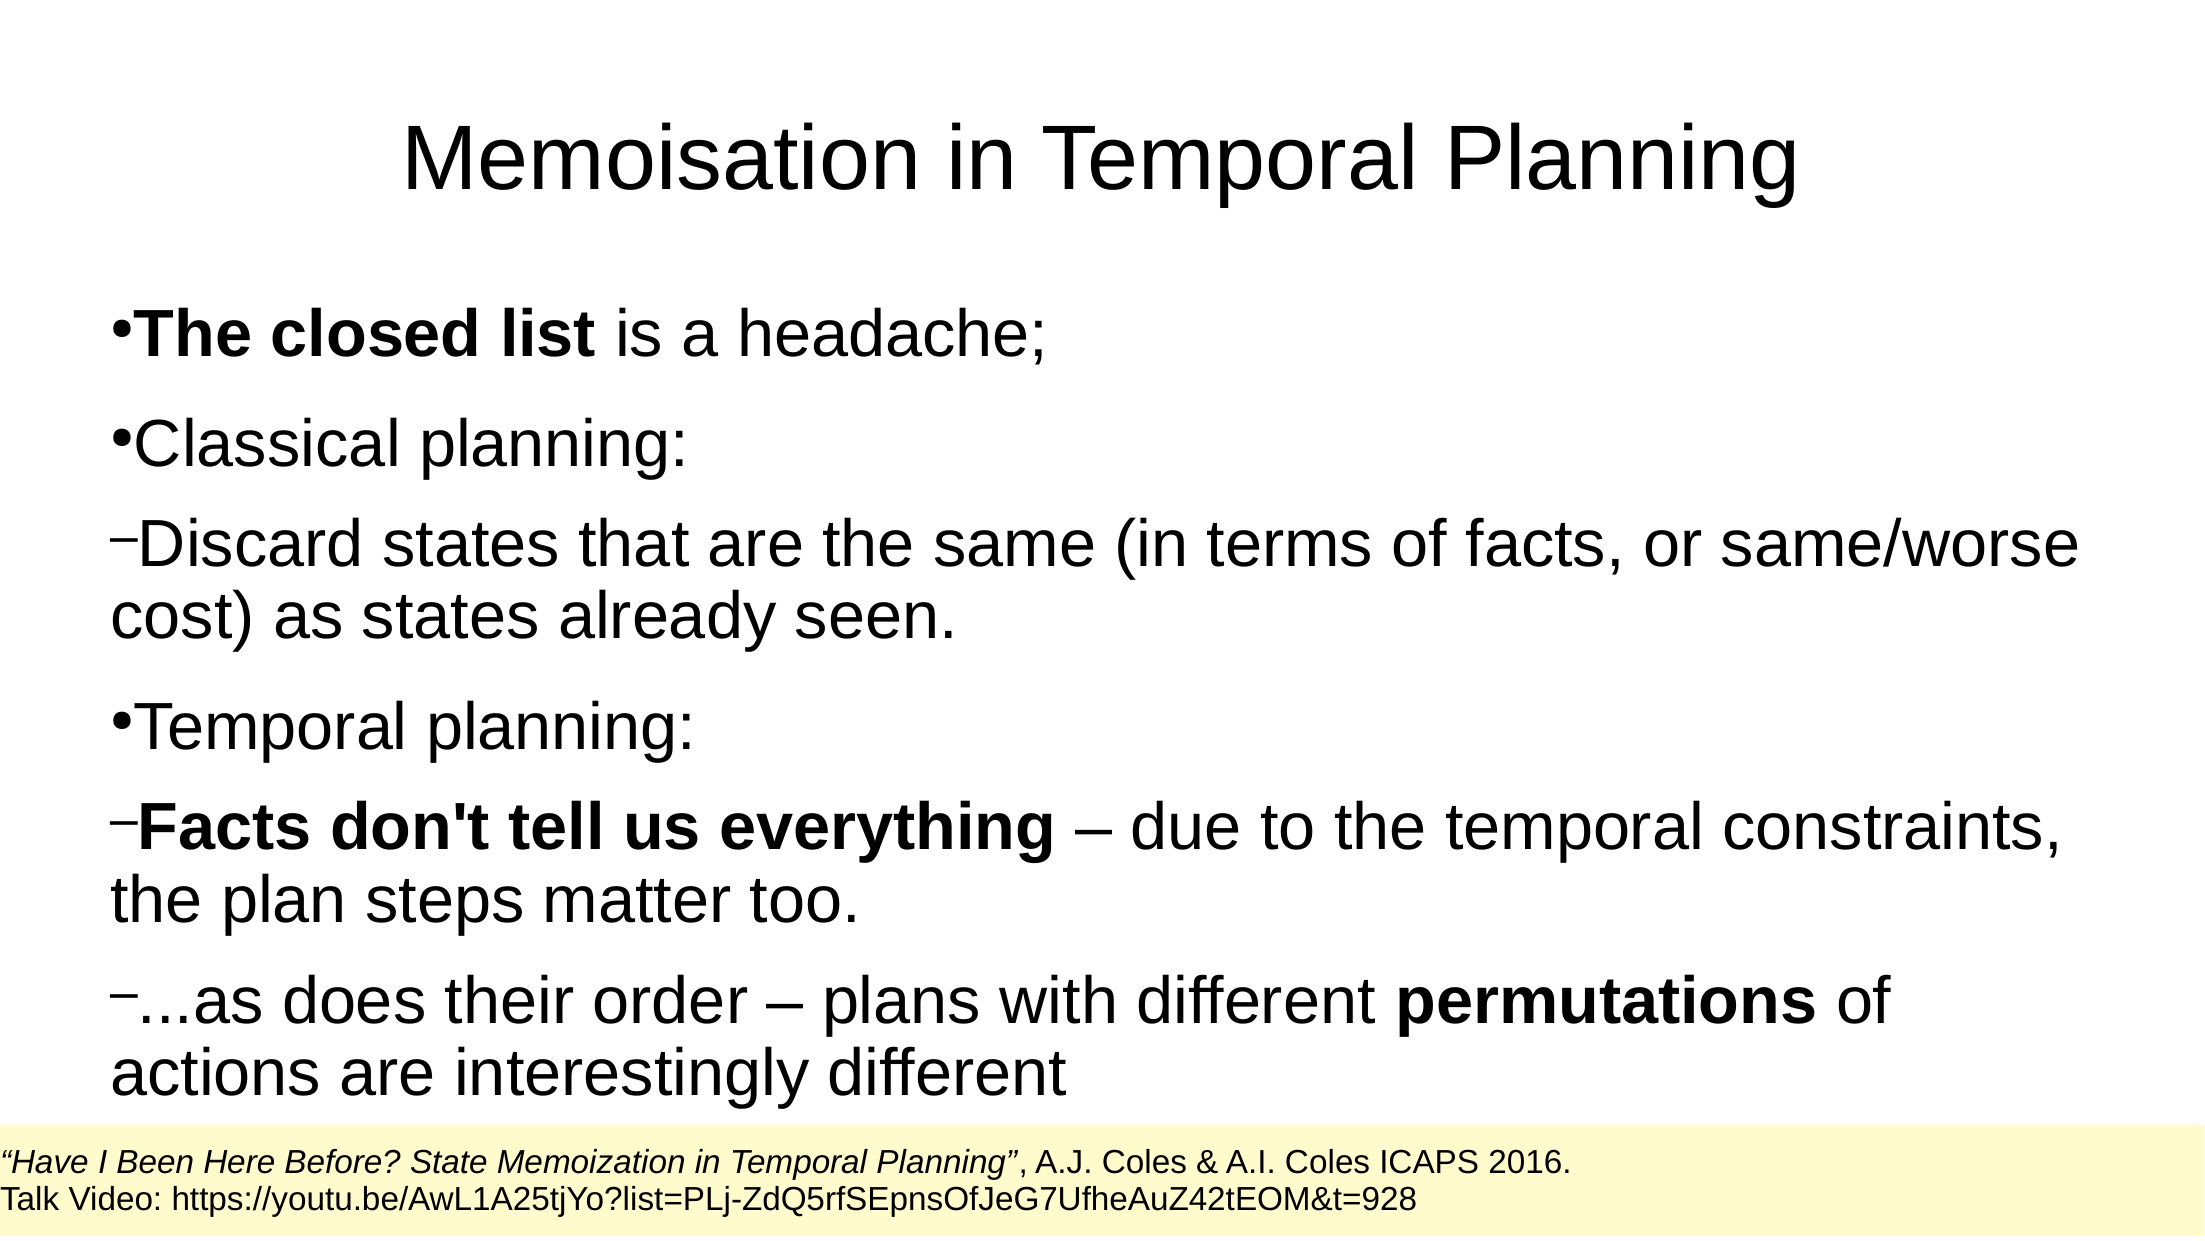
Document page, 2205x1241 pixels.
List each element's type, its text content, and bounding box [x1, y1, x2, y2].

list The closed list is a headache; Classical planning: Discard states that are the same (in terms of facts, or same/worse cost) as states already seen. Temporal planning: Facts don't tell us everything – due to the temporal constraints, the plan steps matter too. ...as does their order – plans with different permutations of actions are interestingly different [110, 290, 2095, 1123]
title Memoisation in Temporal Planning [110, 49, 2095, 257]
text_box “Have I Been Here Before? State Memoization in Temporal Planning”, A.J. Coles & A.I. Coles ICAPS 2016. Talk Video: https://youtu.be/AwL1A25tjYo?list=PLj-ZdQ5rfSEpnsOfJeG7UfheAuZ42tEOM&t=928 [0, 1124, 2205, 1236]
